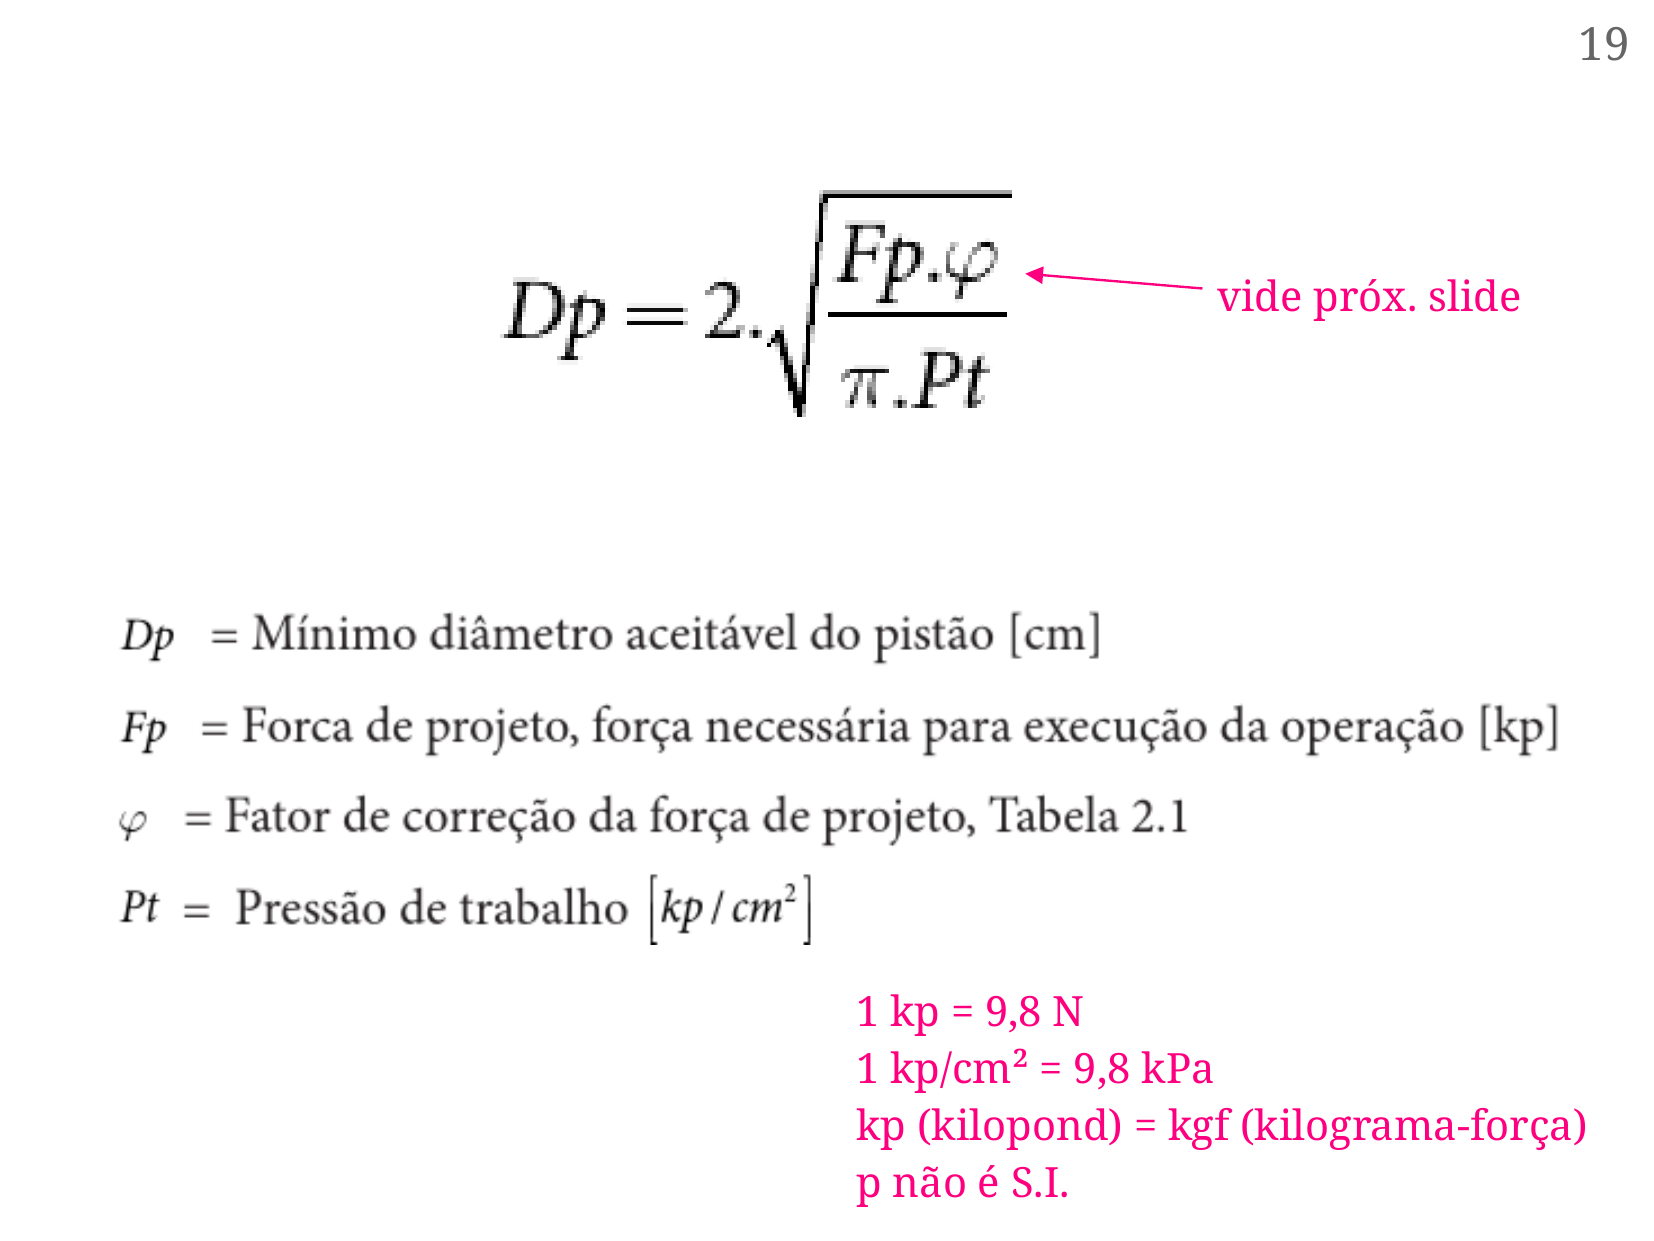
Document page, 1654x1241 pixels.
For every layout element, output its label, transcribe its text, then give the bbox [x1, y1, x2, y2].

picture [111, 605, 1565, 945]
text_box 1 kp = 9,8 N 1 kp/cm² = 9,8 kPa kp (kilopond) = kgf (kilograma-força) p não é S.I. [841, 974, 1654, 1241]
text_box vide próx. slide [1202, 258, 1537, 331]
picture [487, 177, 1034, 422]
